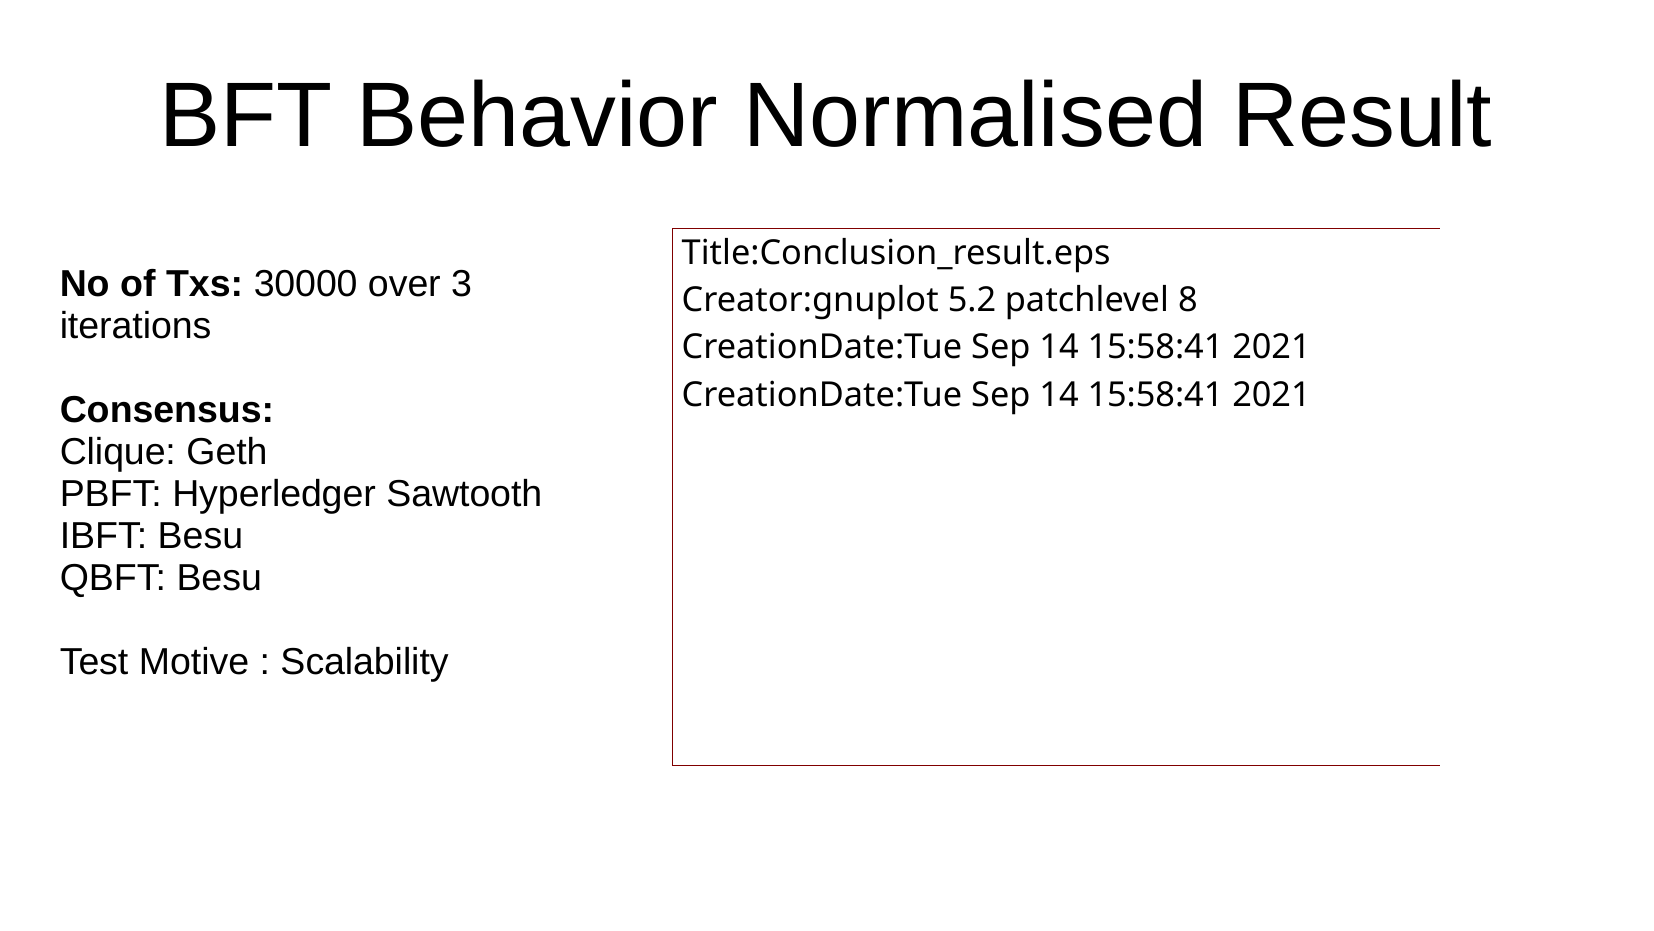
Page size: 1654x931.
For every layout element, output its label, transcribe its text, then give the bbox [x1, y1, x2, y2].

picture [670, 225, 1441, 766]
title BFT Behavior Normalised Result [82, 37, 1571, 193]
text_box No of Txs: 30000 over 3 iterations Consensus: Clique: Geth PBFT: Hyperledger Sawtooth IBFT: Besu QBFT: Besu Test Motive : Scalability [45, 255, 631, 781]
